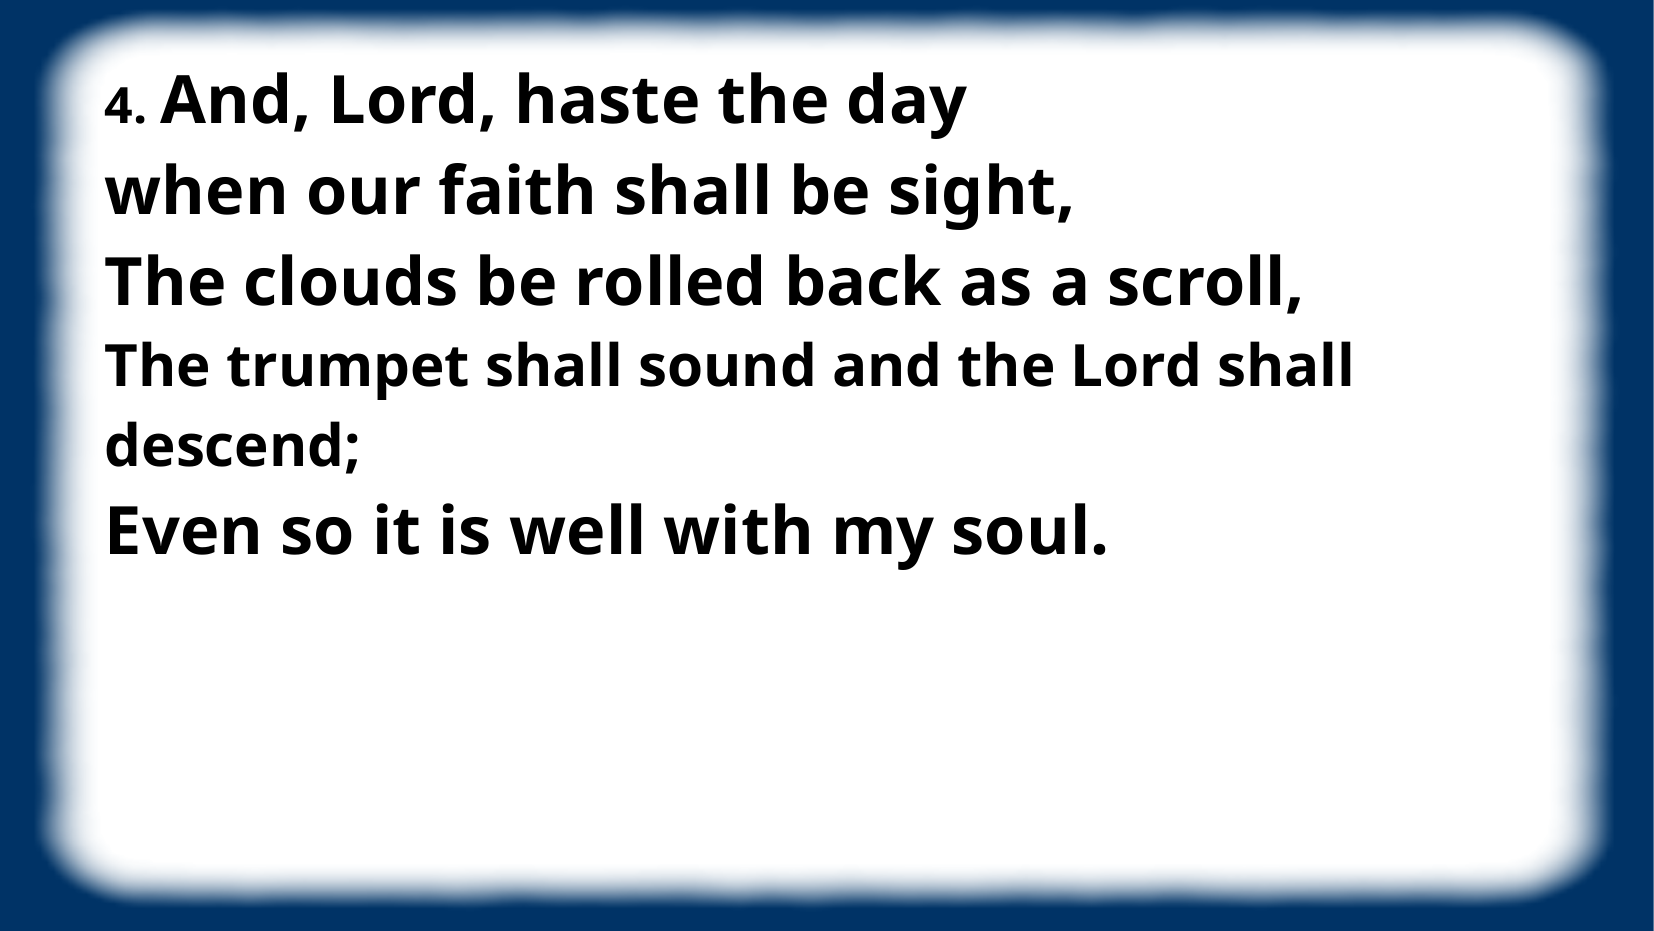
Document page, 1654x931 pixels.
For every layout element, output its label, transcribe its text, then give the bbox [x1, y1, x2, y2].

text_box 4. And, Lord, haste the day when our faith shall be sight, The clouds be rolled back as a scroll, The trumpet shall sound and the Lord shall descend; Even so it is well with my soul. [90, 45, 1561, 511]
picture [0, 0, 1654, 931]
